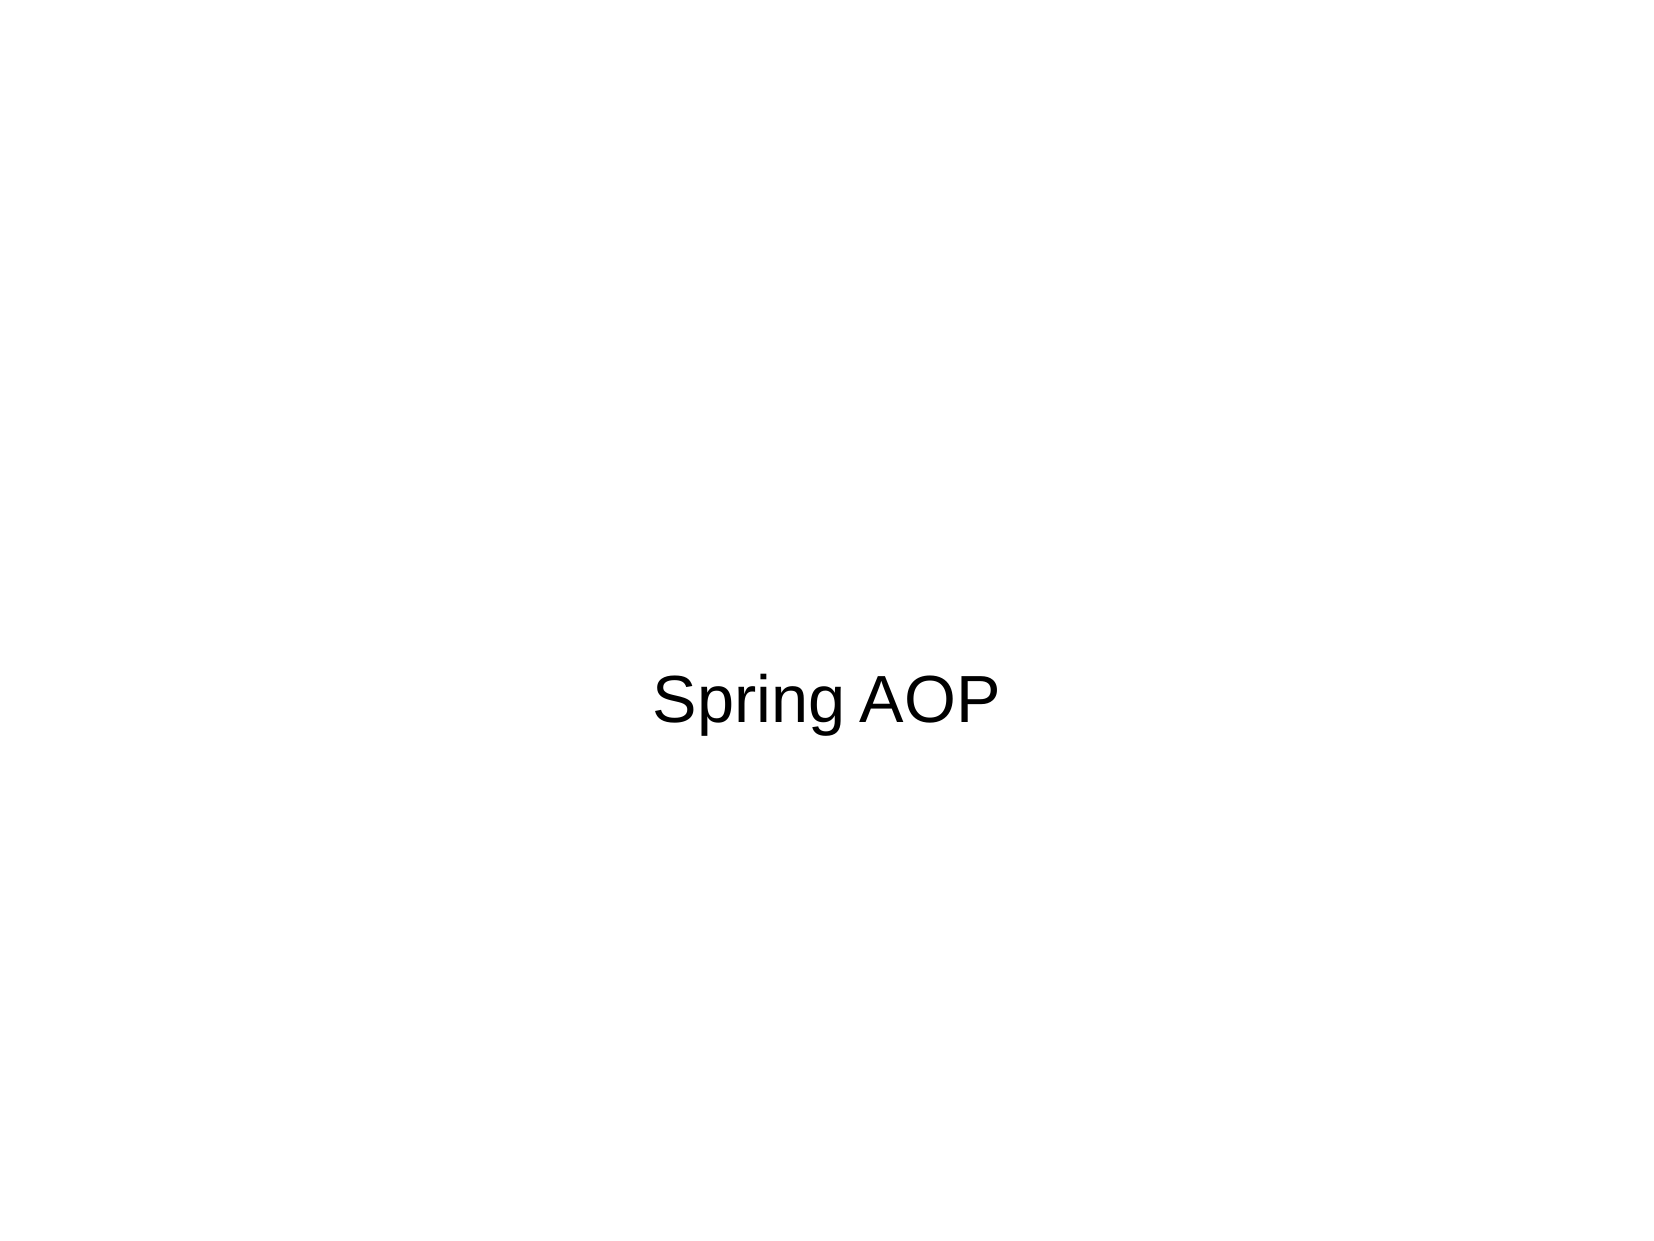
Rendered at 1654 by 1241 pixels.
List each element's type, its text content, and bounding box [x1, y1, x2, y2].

subtitle Spring AOP [82, 290, 1571, 1109]
